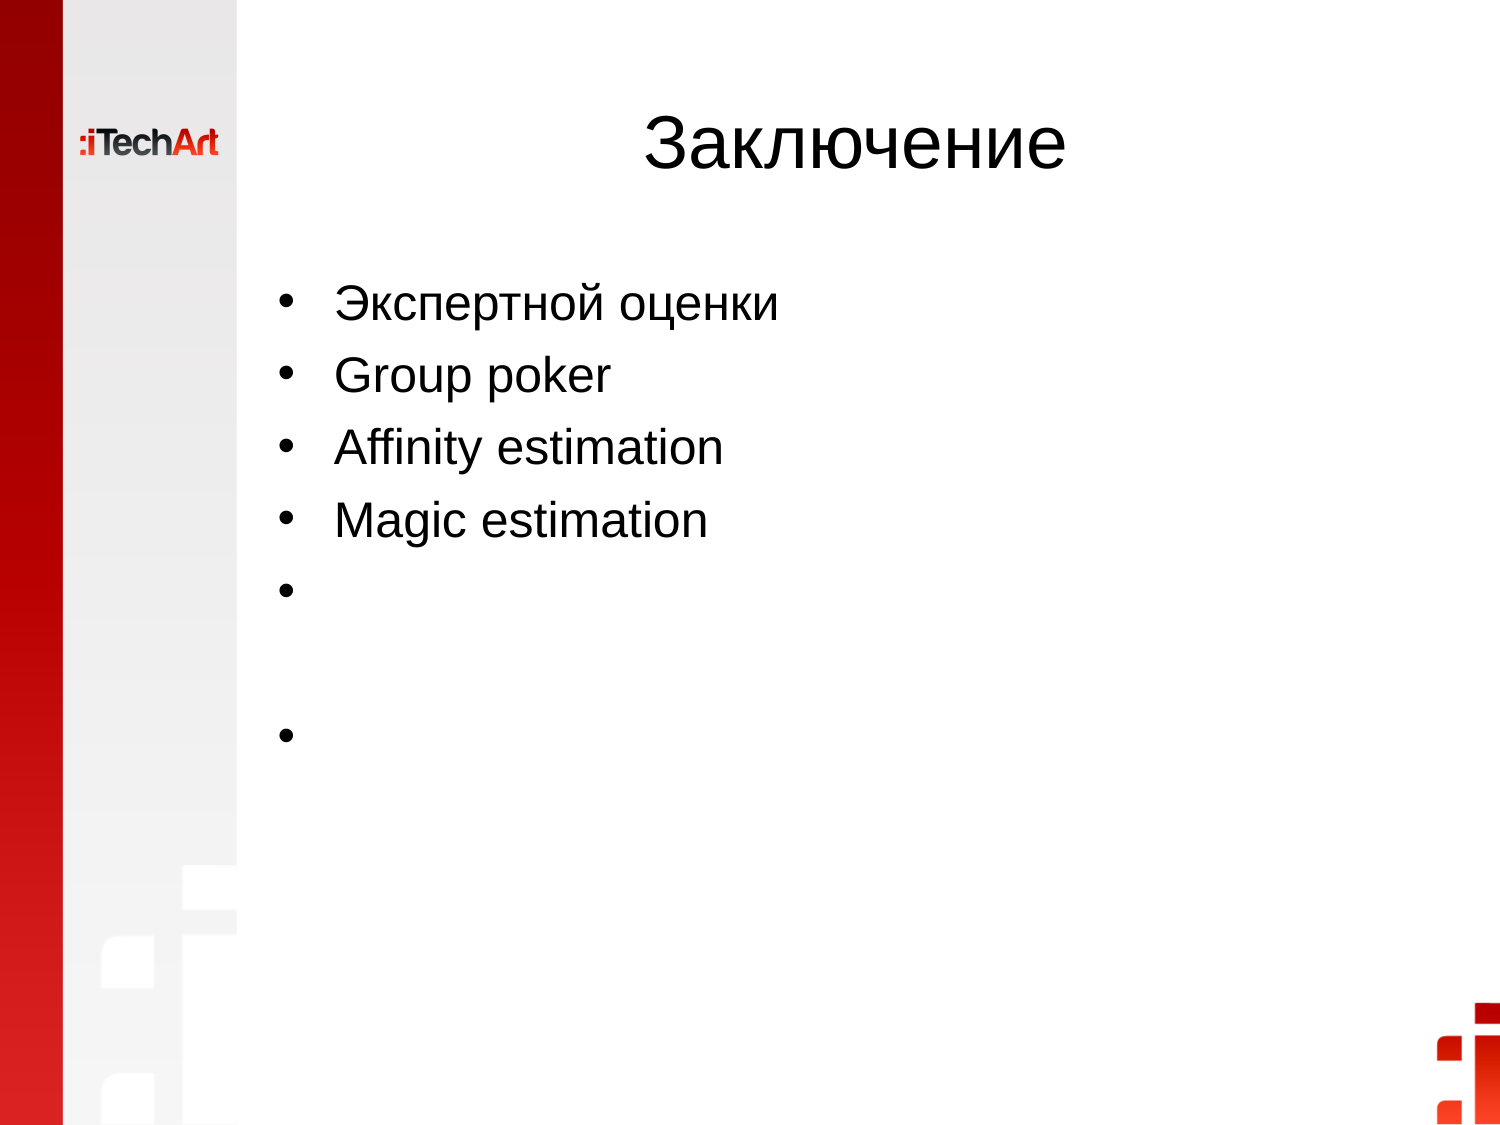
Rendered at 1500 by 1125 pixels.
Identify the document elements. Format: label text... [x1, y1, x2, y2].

list Экспертной оценки Group poker Affinity estimation Magic estimation [262, 262, 1450, 1005]
picture [0, 0, 1500, 1125]
title Заключение [262, 45, 1450, 233]
